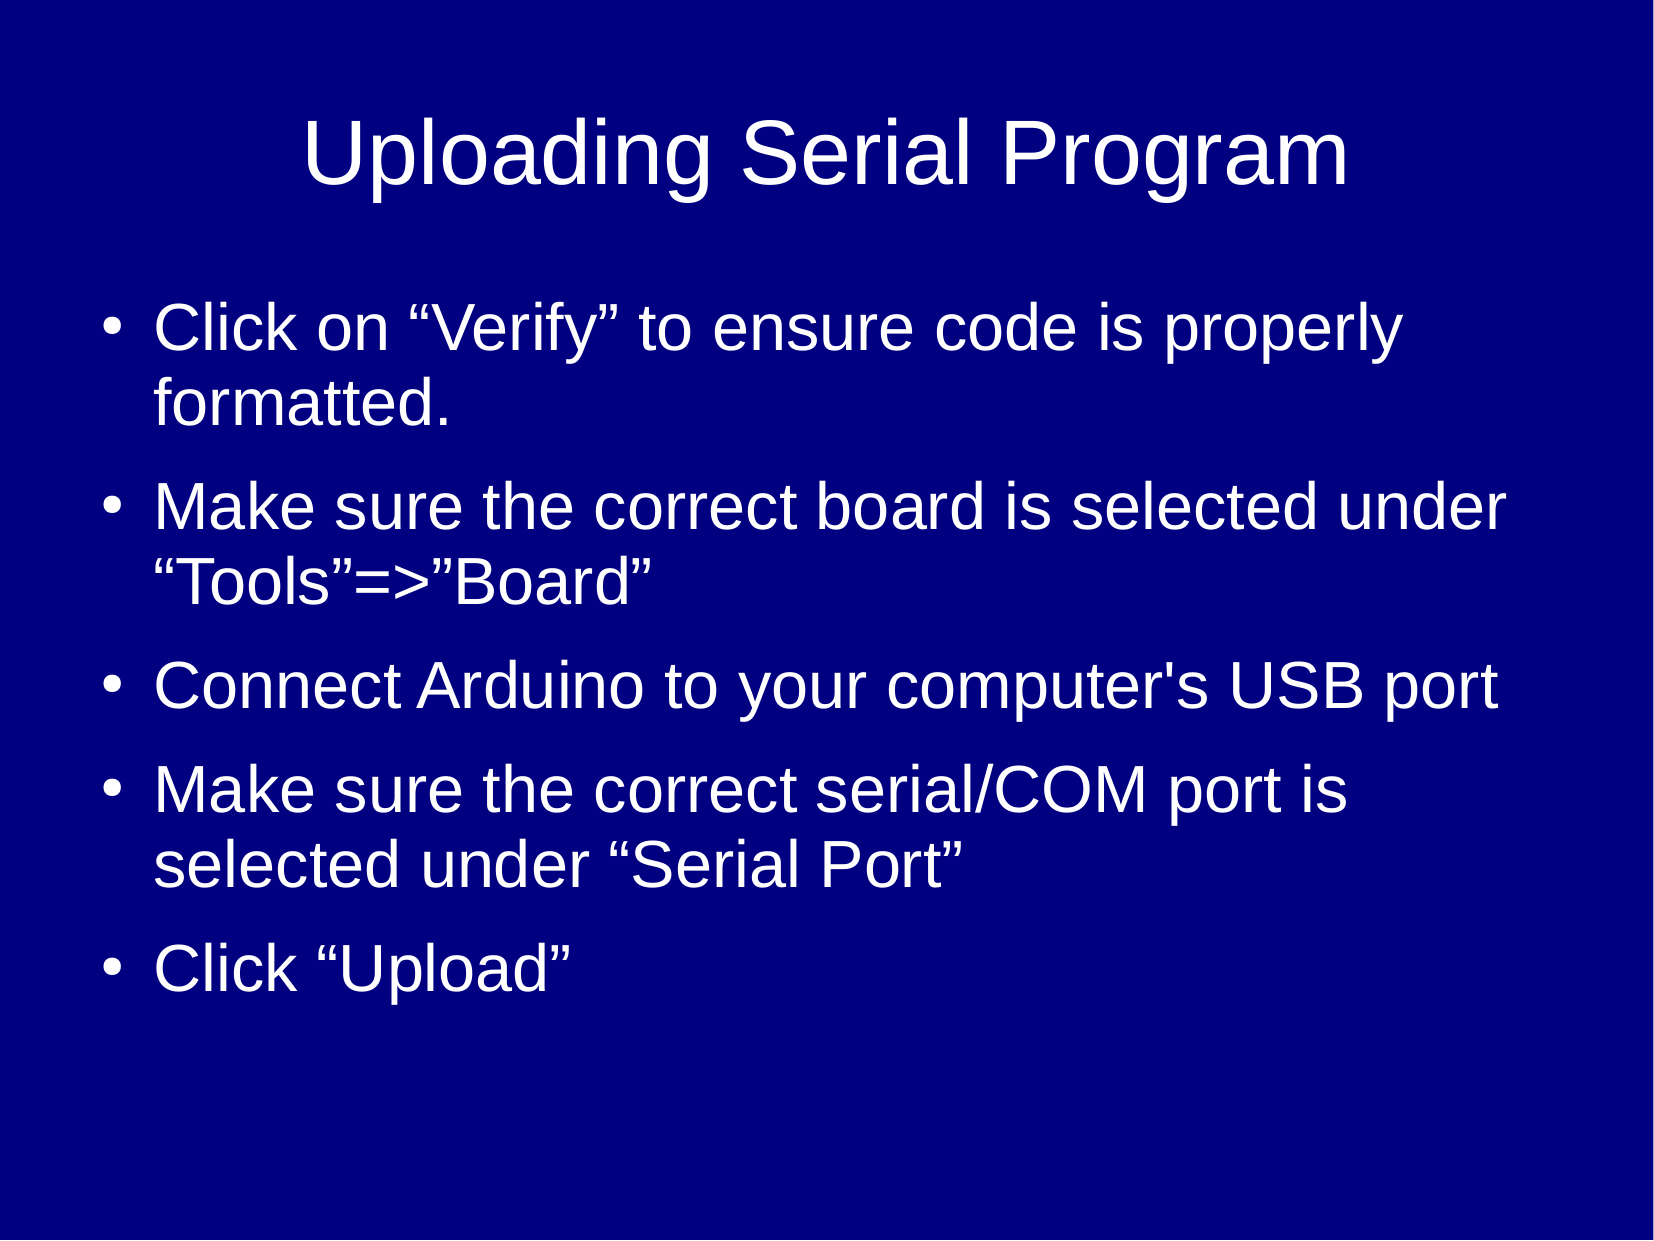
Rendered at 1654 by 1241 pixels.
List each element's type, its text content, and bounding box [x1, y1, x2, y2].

title Uploading Serial Program [82, 49, 1571, 257]
list Click on “Verify” to ensure code is properly formatted. Make sure the correct board is selected under “Tools”=>”Board” Connect Arduino to your computer's USB port Make sure the correct serial/COM port is selected under “Serial Port” Click “Upload” [82, 290, 1571, 1109]
